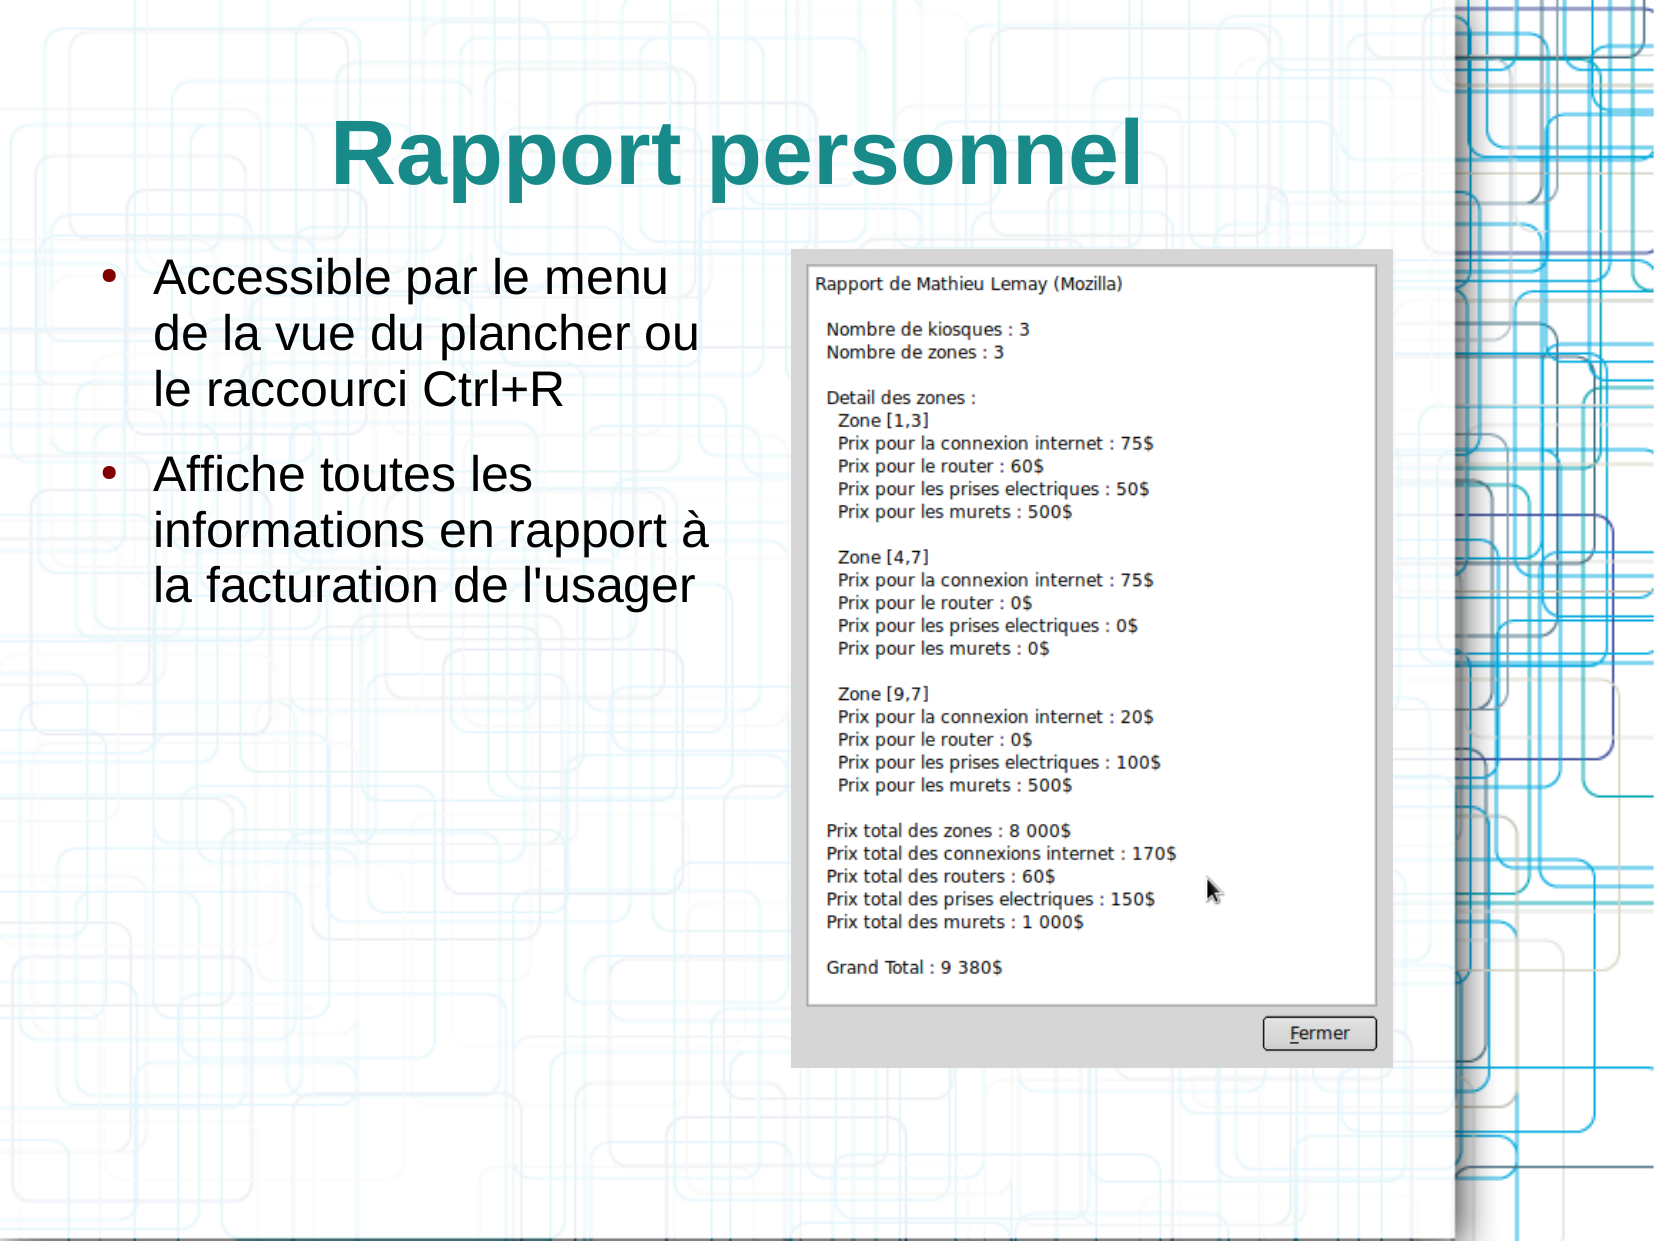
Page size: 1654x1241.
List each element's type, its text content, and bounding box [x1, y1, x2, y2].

title Rapport personnel [59, 49, 1418, 257]
picture [0, 0, 1654, 1241]
list Accessible par le menu de la vue du plancher ou le raccourci Ctrl+R Affiche toutes les informations en rapport à la facturation de l'usager [82, 249, 734, 1069]
